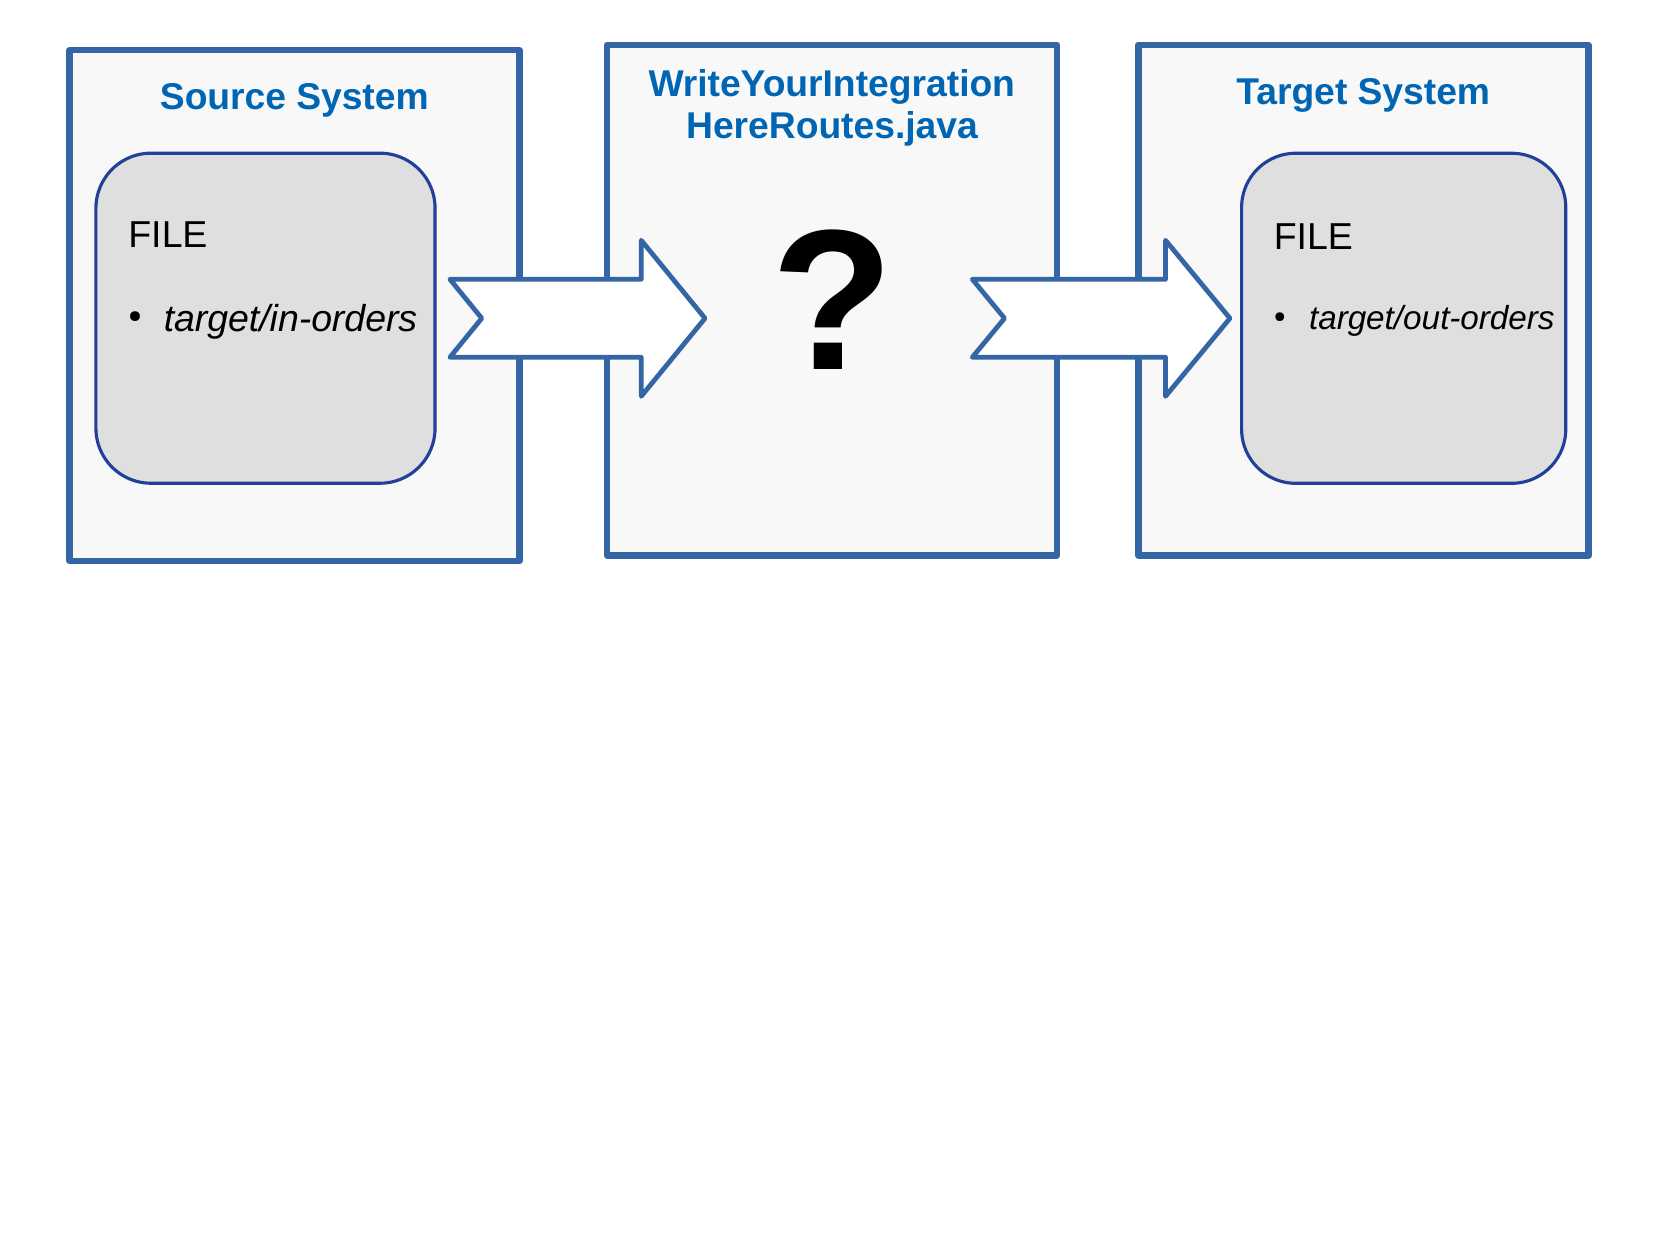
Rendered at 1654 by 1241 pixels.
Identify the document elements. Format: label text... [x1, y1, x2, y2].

text_box [972, 240, 1230, 397]
text_box [449, 240, 706, 397]
text_box FILE target/out-orders [1241, 153, 1566, 484]
text_box WriteYourIntegration HereRoutes.java ? [607, 44, 1058, 556]
text_box FILE target/in-orders [95, 153, 436, 484]
text_box Source System [69, 50, 520, 562]
text_box Target System [1138, 44, 1589, 556]
